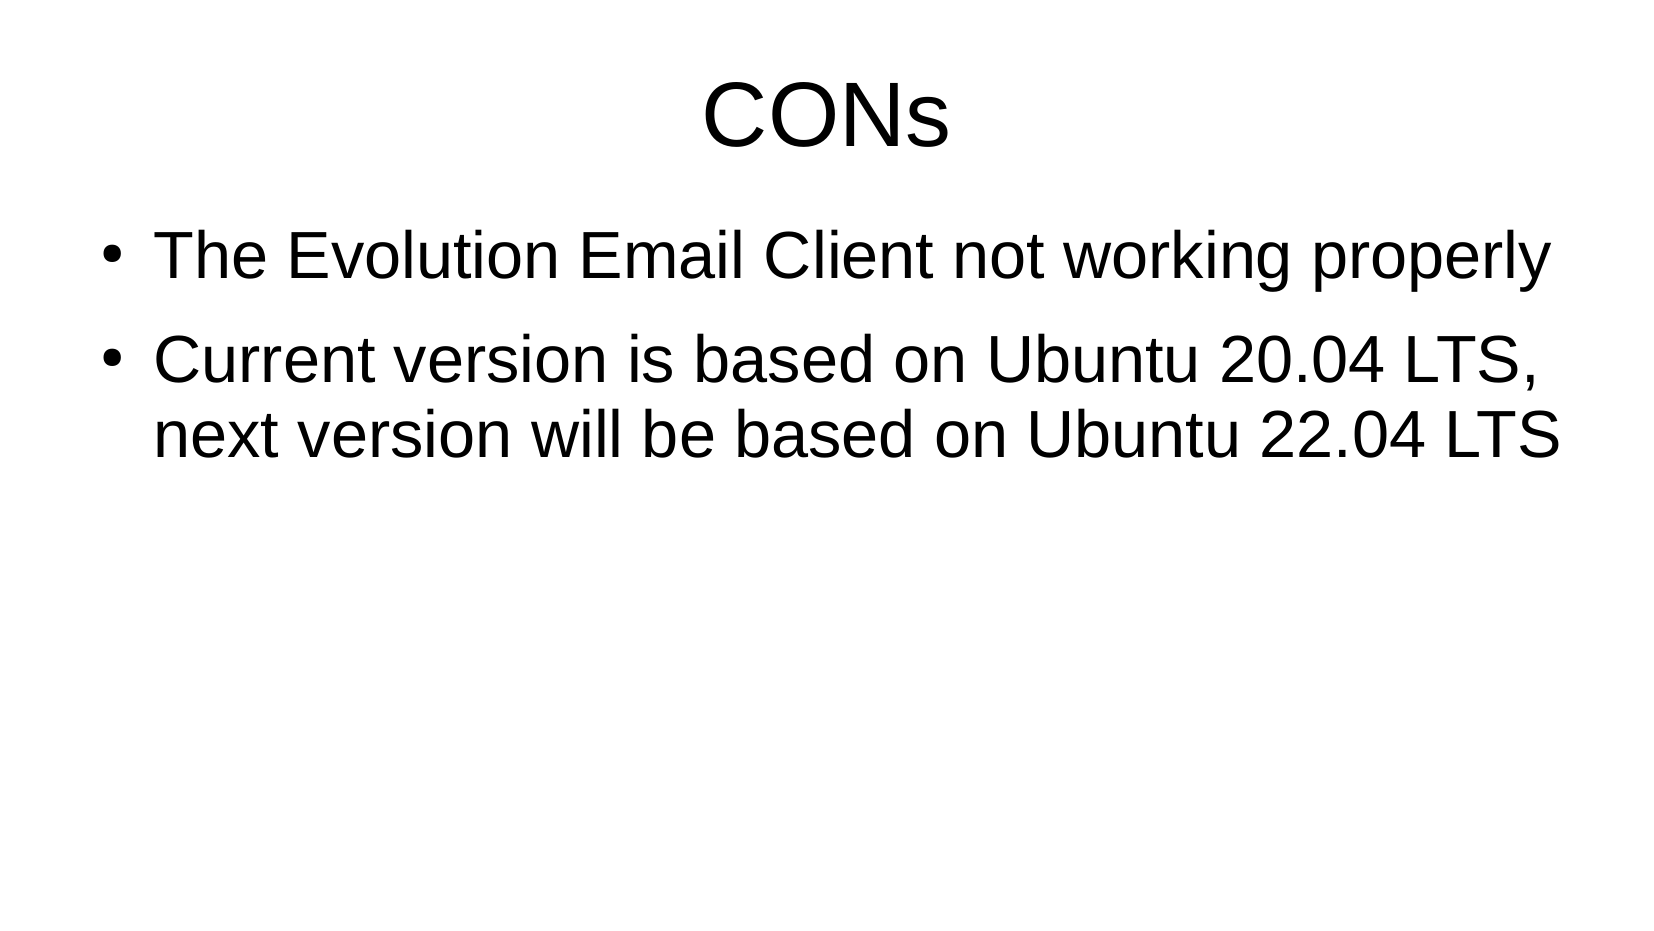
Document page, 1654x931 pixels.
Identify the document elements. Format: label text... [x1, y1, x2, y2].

list The Evolution Email Client not working properly Current version is based on Ubuntu 20.04 LTS, next version will be based on Ubuntu 22.04 LTS [82, 217, 1571, 758]
title CONs [82, 37, 1571, 193]
